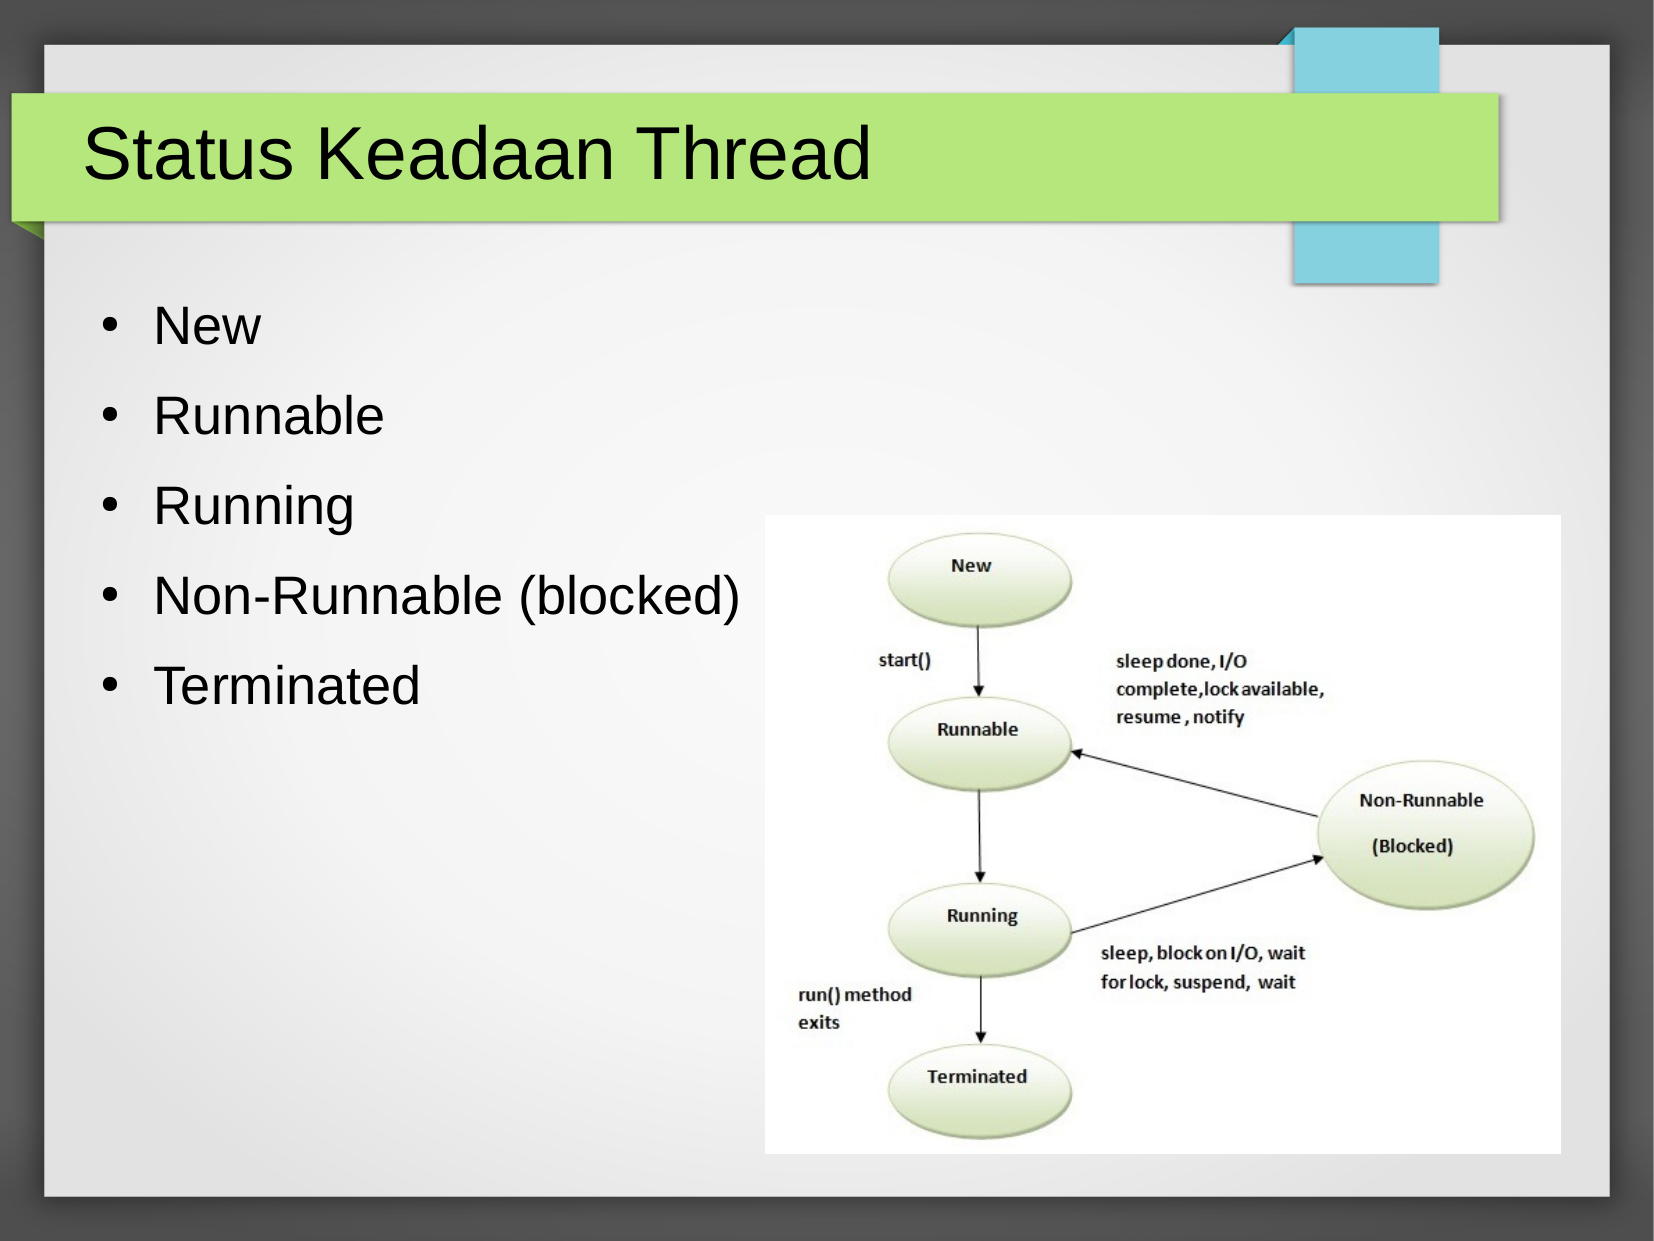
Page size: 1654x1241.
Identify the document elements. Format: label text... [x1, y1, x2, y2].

title Status Keadaan Thread [82, 94, 1264, 213]
list New Runnable Running Non-Runnable (blocked) Terminated [82, 295, 1571, 1015]
picture [0, 0, 1654, 1241]
